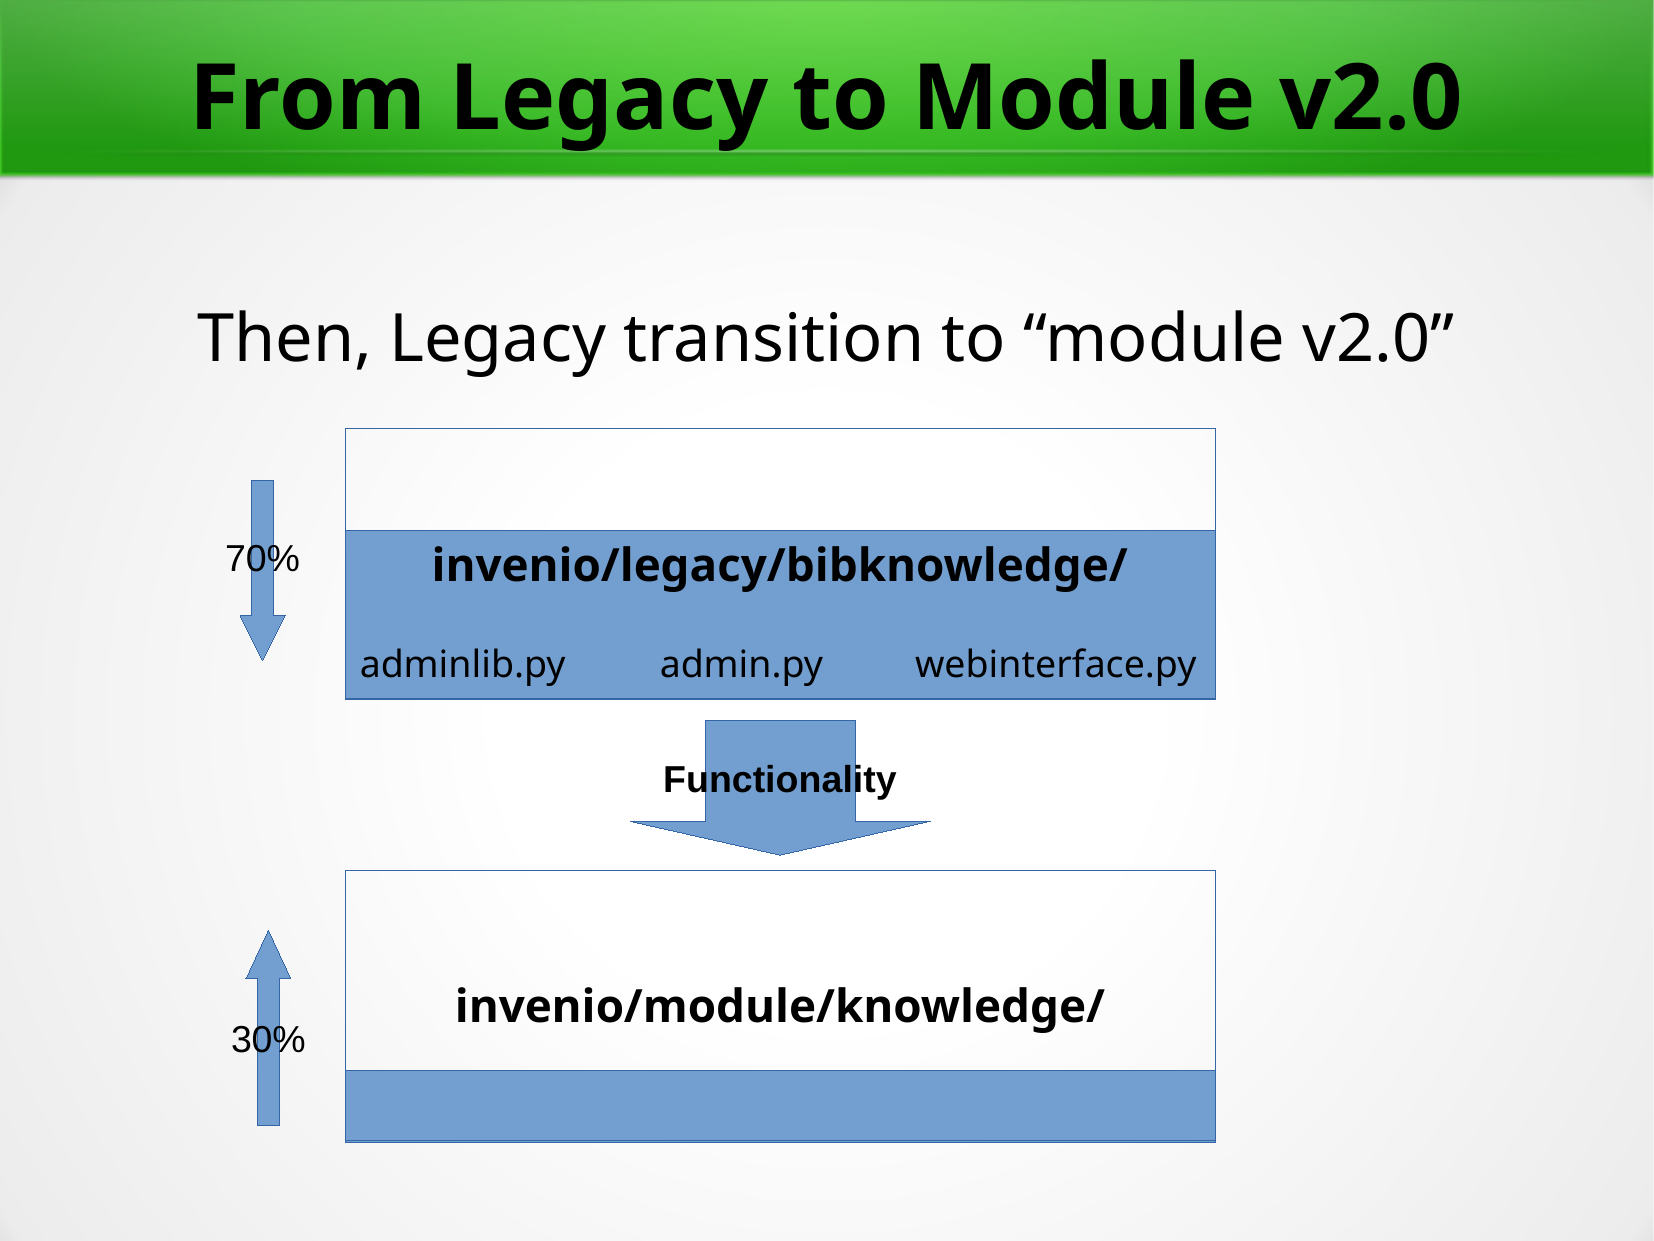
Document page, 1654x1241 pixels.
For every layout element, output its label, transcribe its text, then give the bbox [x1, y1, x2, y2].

text_box invenio/module/knowledge/ [345, 870, 1216, 1141]
text_box admin.py [645, 630, 838, 694]
text_box adminlib.py [345, 630, 582, 694]
text_box invenio/legacy/bibknowledge/ [345, 428, 1216, 699]
title From Legacy to Module v2.0 [82, 0, 1571, 198]
text_box 70% [251, 548, 261, 569]
picture [0, 0, 1654, 1241]
text_box 30% [245, 930, 291, 1126]
list Then, Legacy transition to “module v2.0” [82, 290, 1571, 1010]
text_box 30% [257, 1029, 267, 1050]
text_box Functionality [630, 720, 931, 856]
text_box 70% [240, 480, 286, 661]
text_box webinterface.py [900, 630, 1205, 694]
